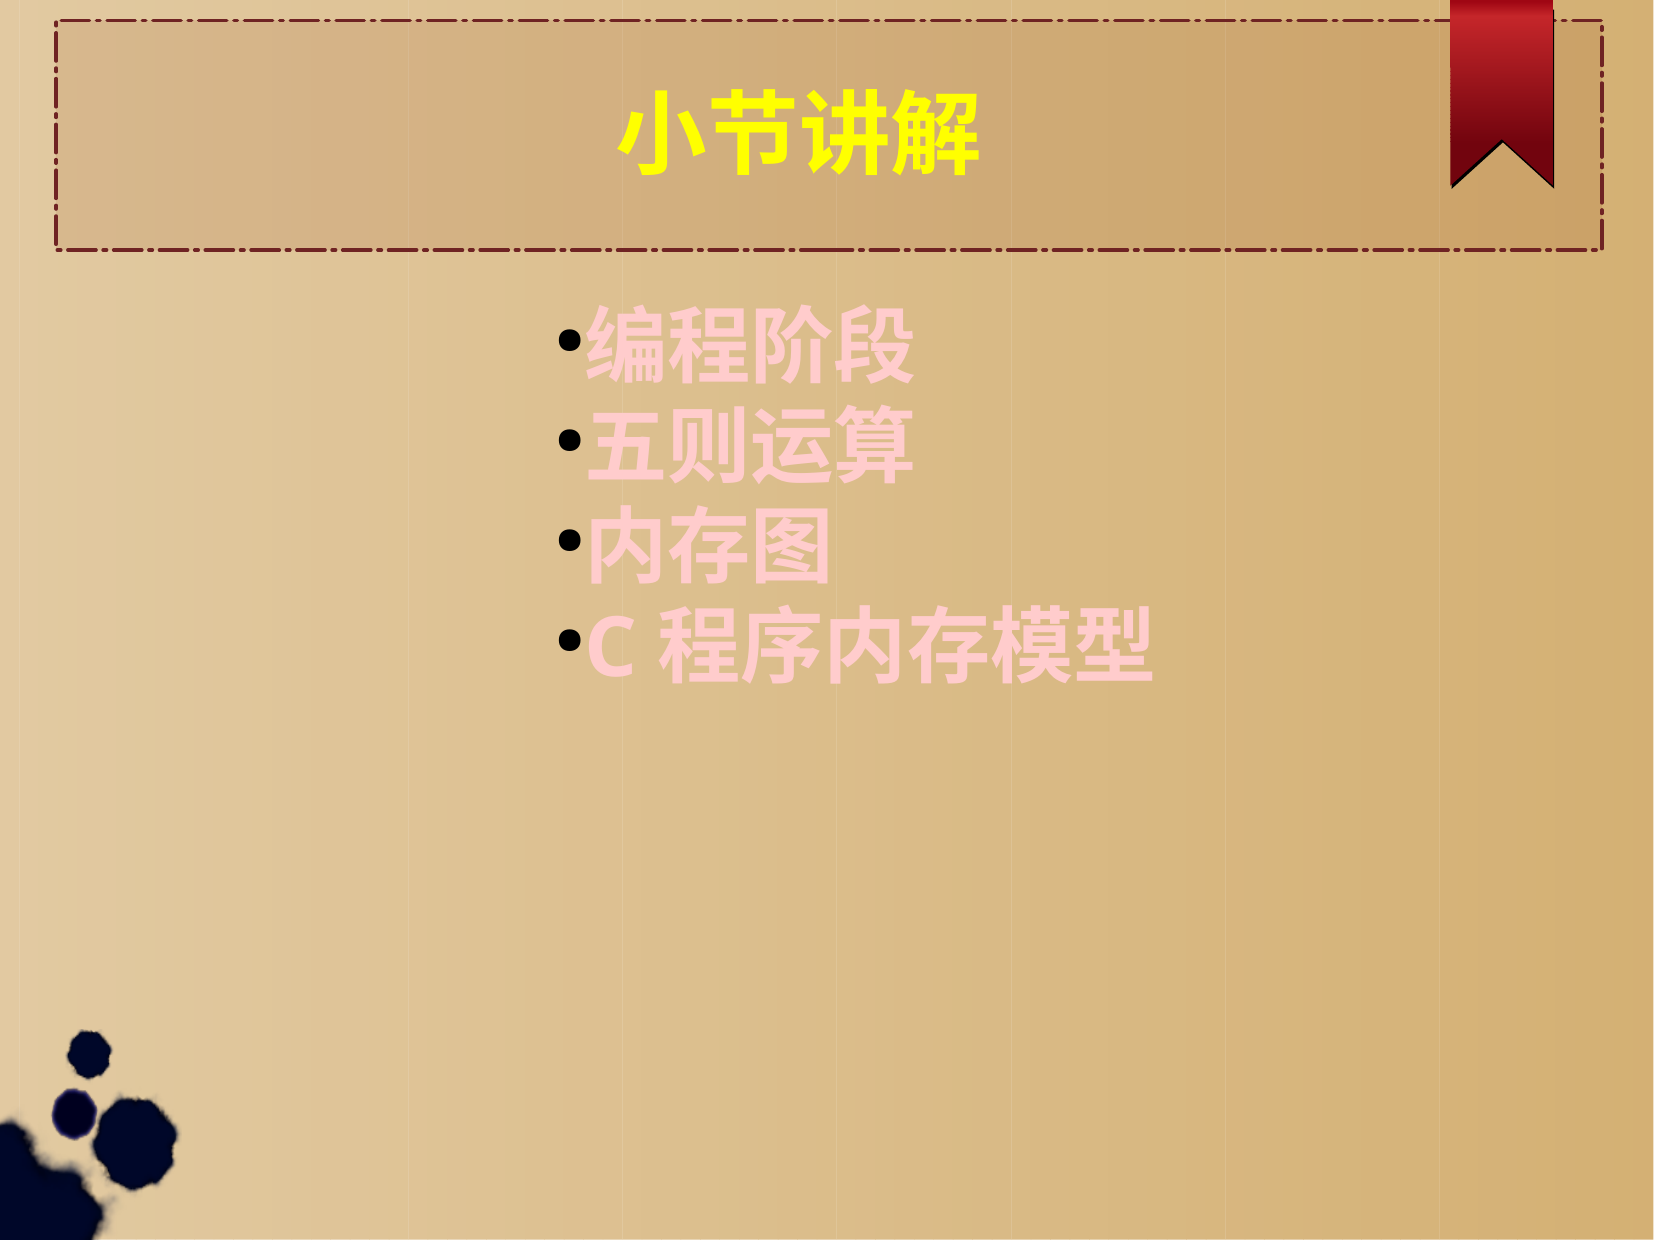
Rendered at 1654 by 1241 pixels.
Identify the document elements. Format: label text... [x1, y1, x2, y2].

subtitle 编程阶段 五则运算 内存图 C程序内存模型 [540, 285, 1246, 1171]
title 小节讲解 [0, 27, 1599, 235]
